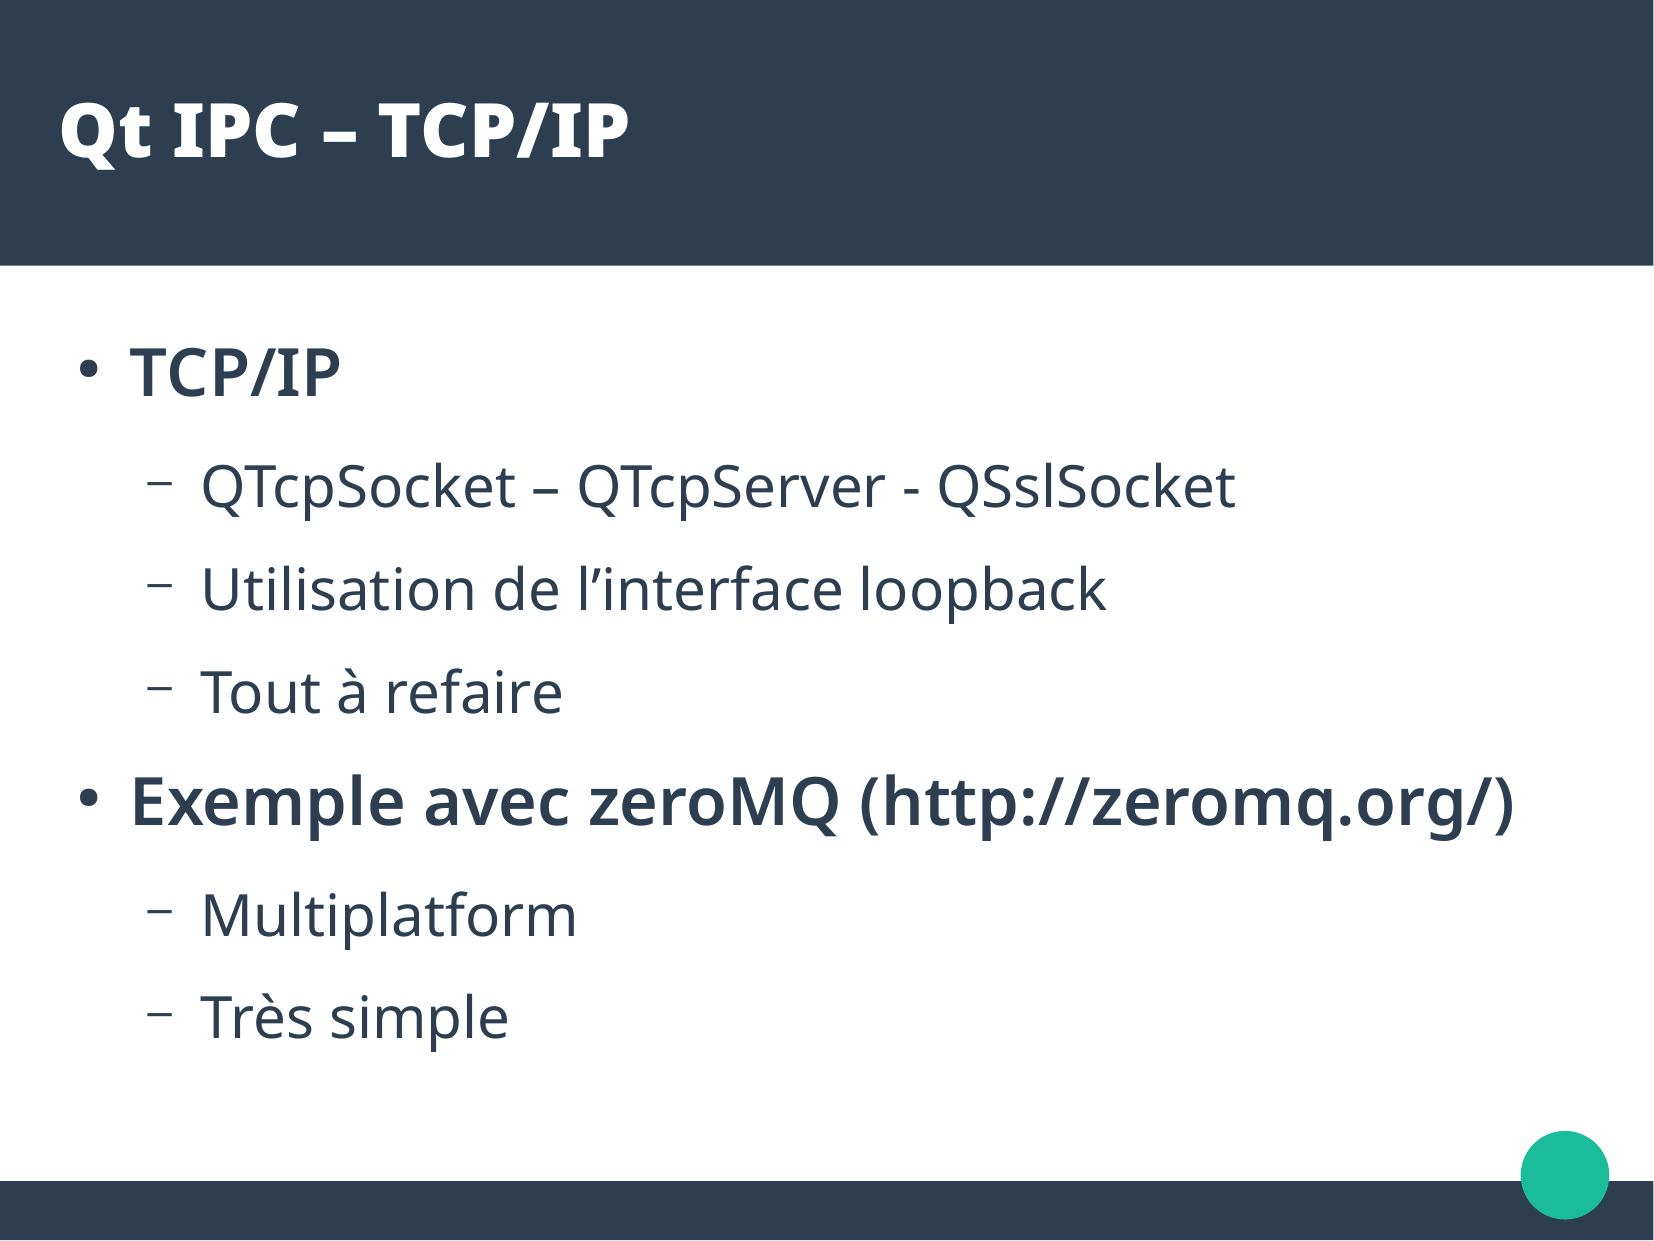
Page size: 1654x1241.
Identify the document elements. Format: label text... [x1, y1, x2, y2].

list TCP/IP QTcpSocket – QTcpServer - QSslSocket Utilisation de l’interface loopback Tout à refaire Exemple avec zeroMQ (http://zeromq.org/) Multiplatform Très simple [59, 324, 1595, 1152]
title Qt IPC – TCP/IP [59, 49, 1595, 207]
